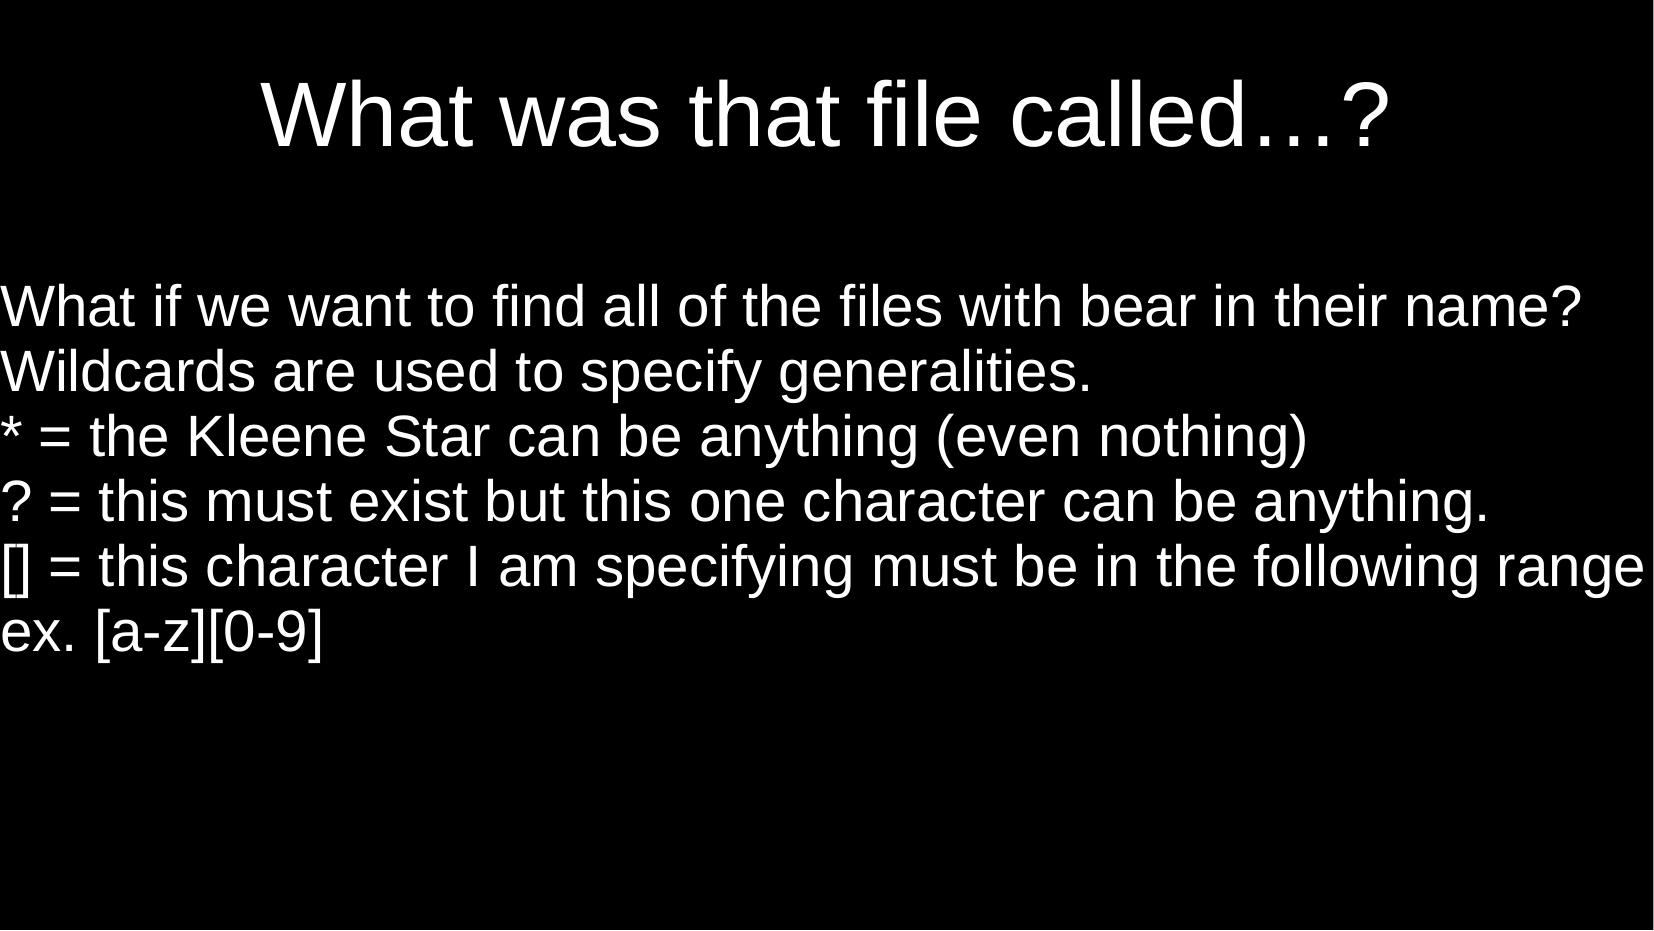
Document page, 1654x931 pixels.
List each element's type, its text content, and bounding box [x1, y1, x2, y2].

title What was that file called…? [82, 37, 1571, 193]
subtitle What if we want to find all of the files with bear in their name? Wildcards are used to specify generalities. * = the Kleene Star can be anything (even nothing) ? = this must exist but this one character can be anything. [] = this character I am specifying must be in the following range ex. [a-z][0-9] [0, 187, 1651, 751]
